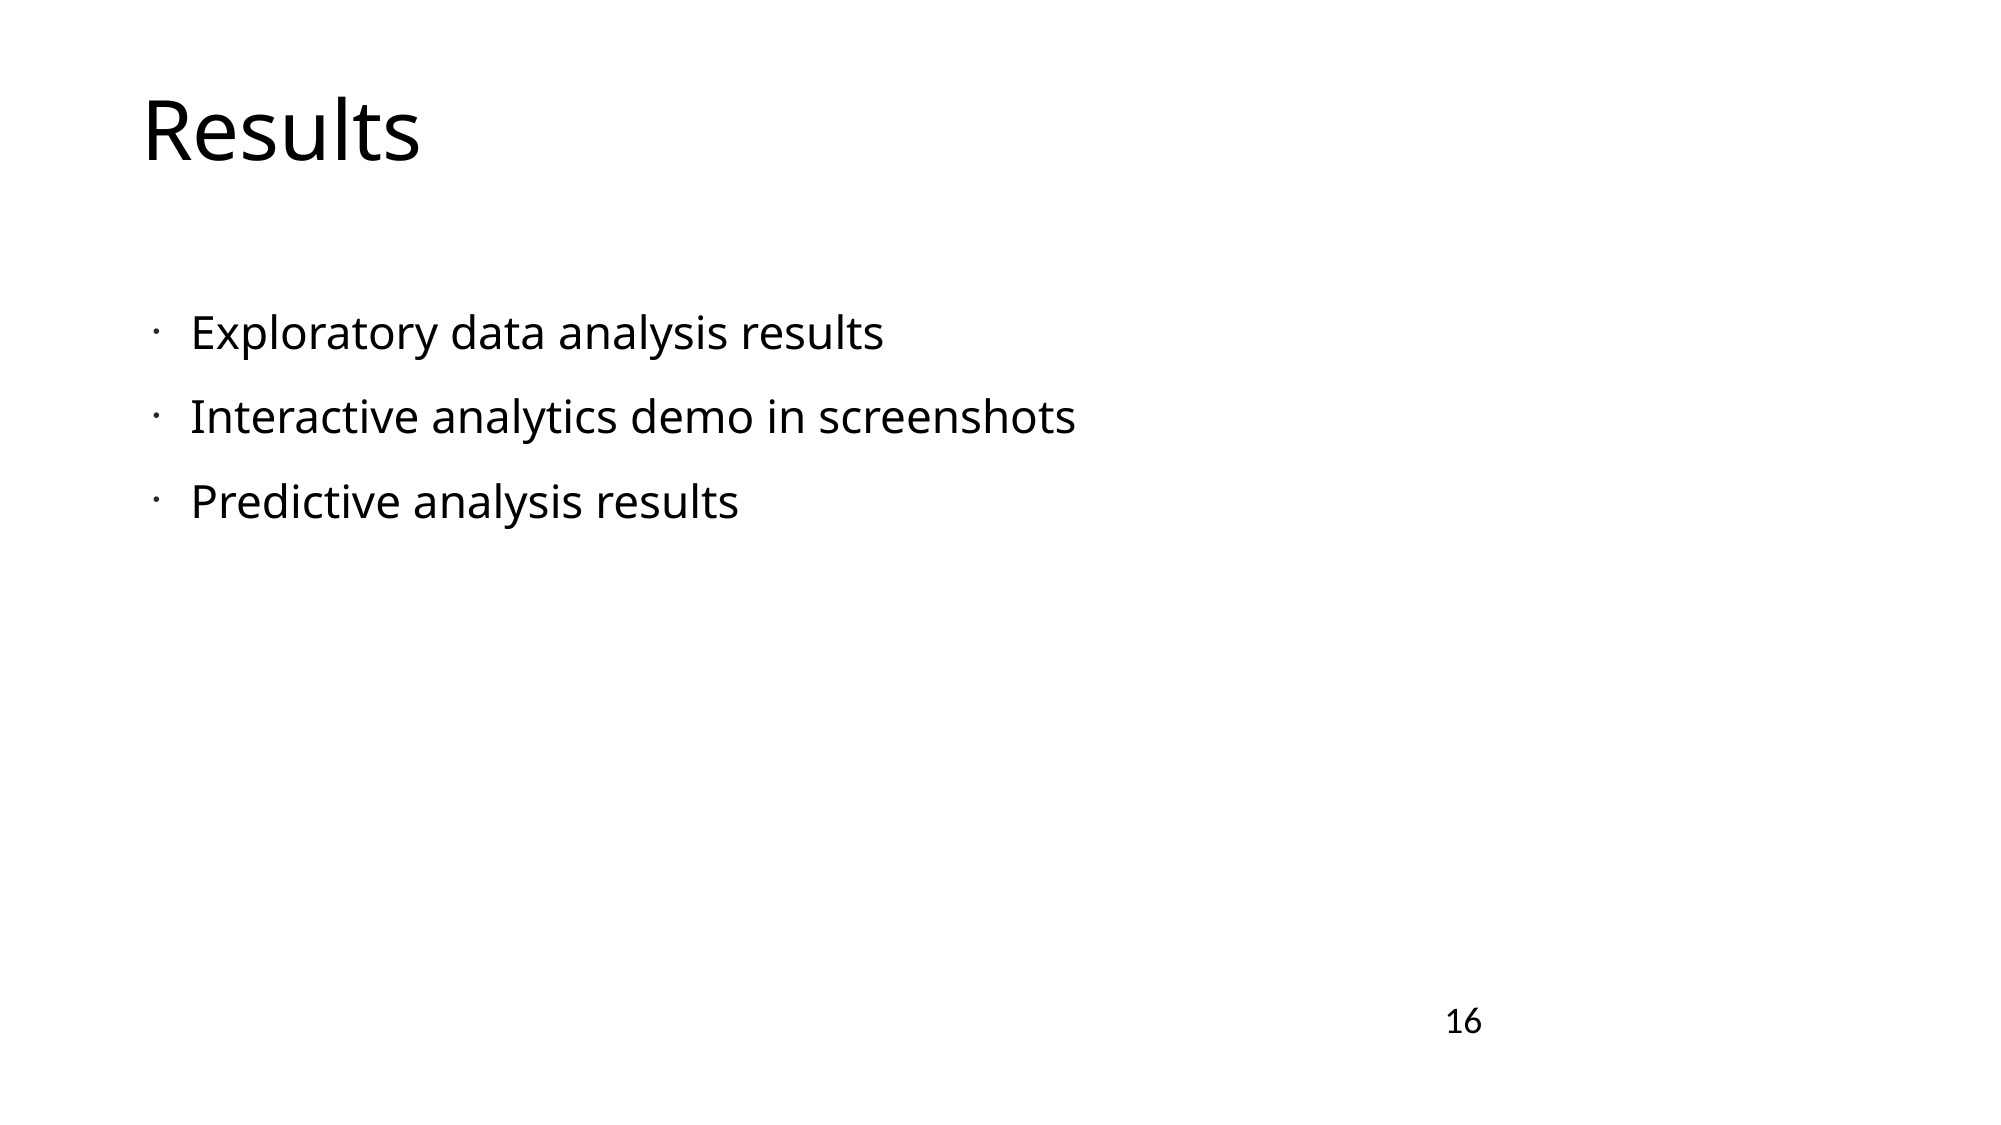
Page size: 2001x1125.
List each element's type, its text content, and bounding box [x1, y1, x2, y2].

slide_number <szám> [1429, 988, 1880, 1055]
text_box Results [126, 88, 1852, 179]
text_box Exploratory data analysis results Interactive analytics demo in screenshots Predictive analysis results [137, 296, 1298, 563]
